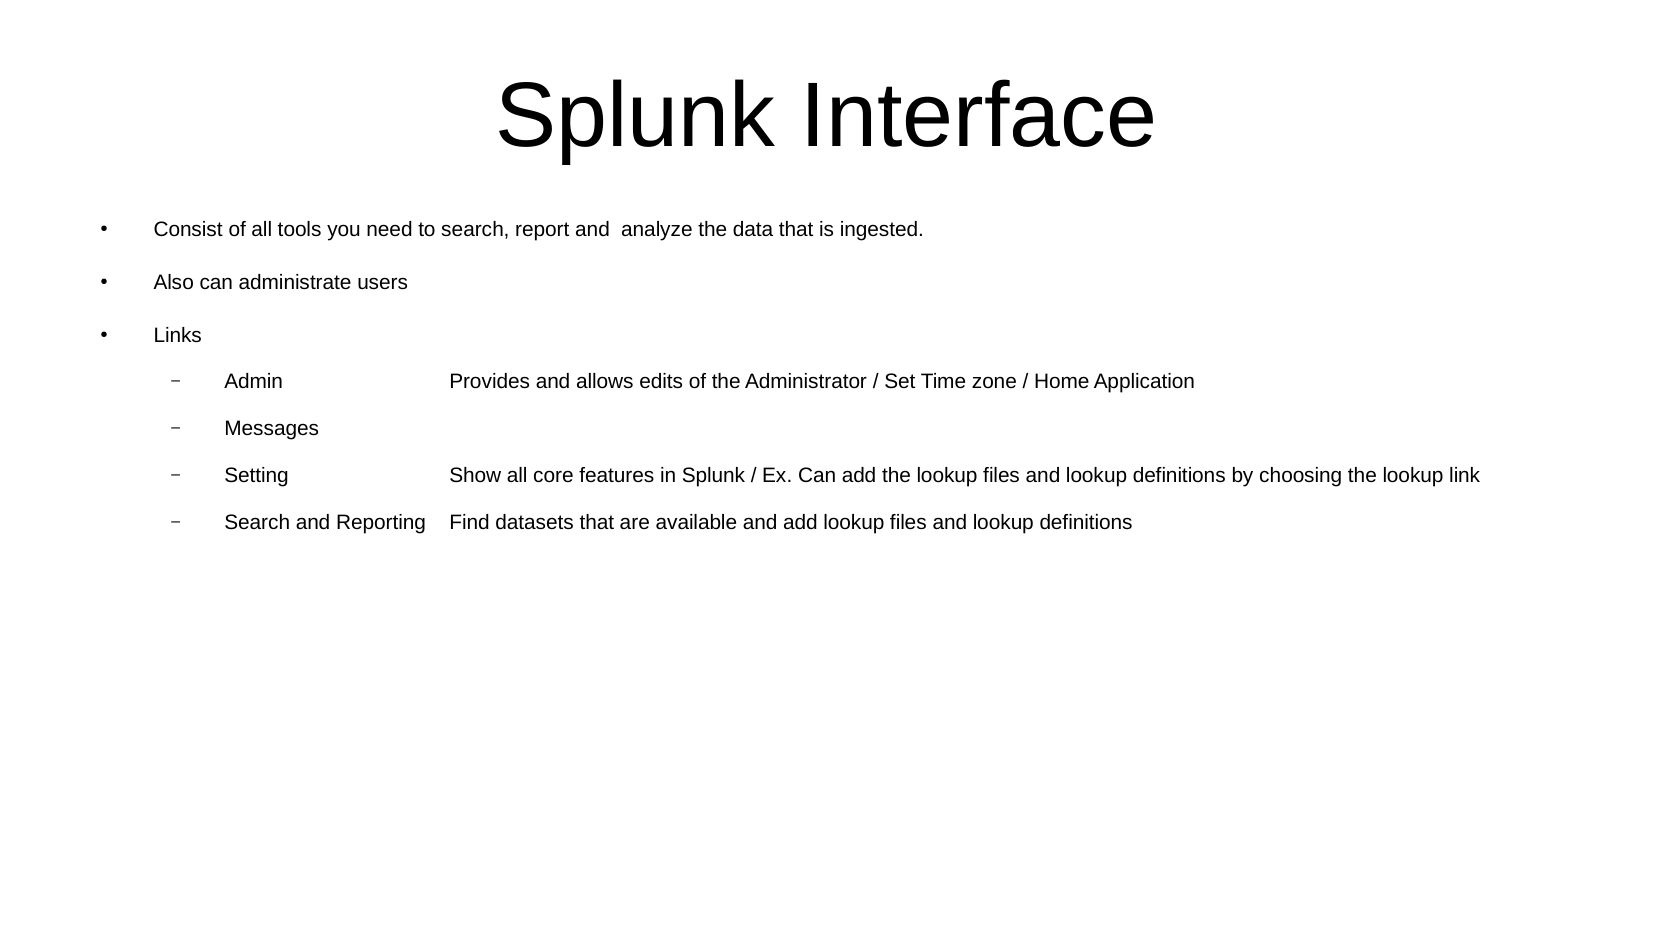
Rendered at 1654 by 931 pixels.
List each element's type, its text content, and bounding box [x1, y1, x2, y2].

list Consist of all tools you need to search, report and analyze the data that is ingested. Also can administrate users Links Admin Provides and allows edits of the Administrator / Set Time zone / Home Application Messages Setting Show all core features in Splunk / Ex. Can add the lookup files and lookup definitions by choosing the lookup link Search and Reporting Find datasets that are available and add lookup files and lookup definitions [82, 217, 1636, 916]
title Splunk Interface [82, 37, 1571, 193]
